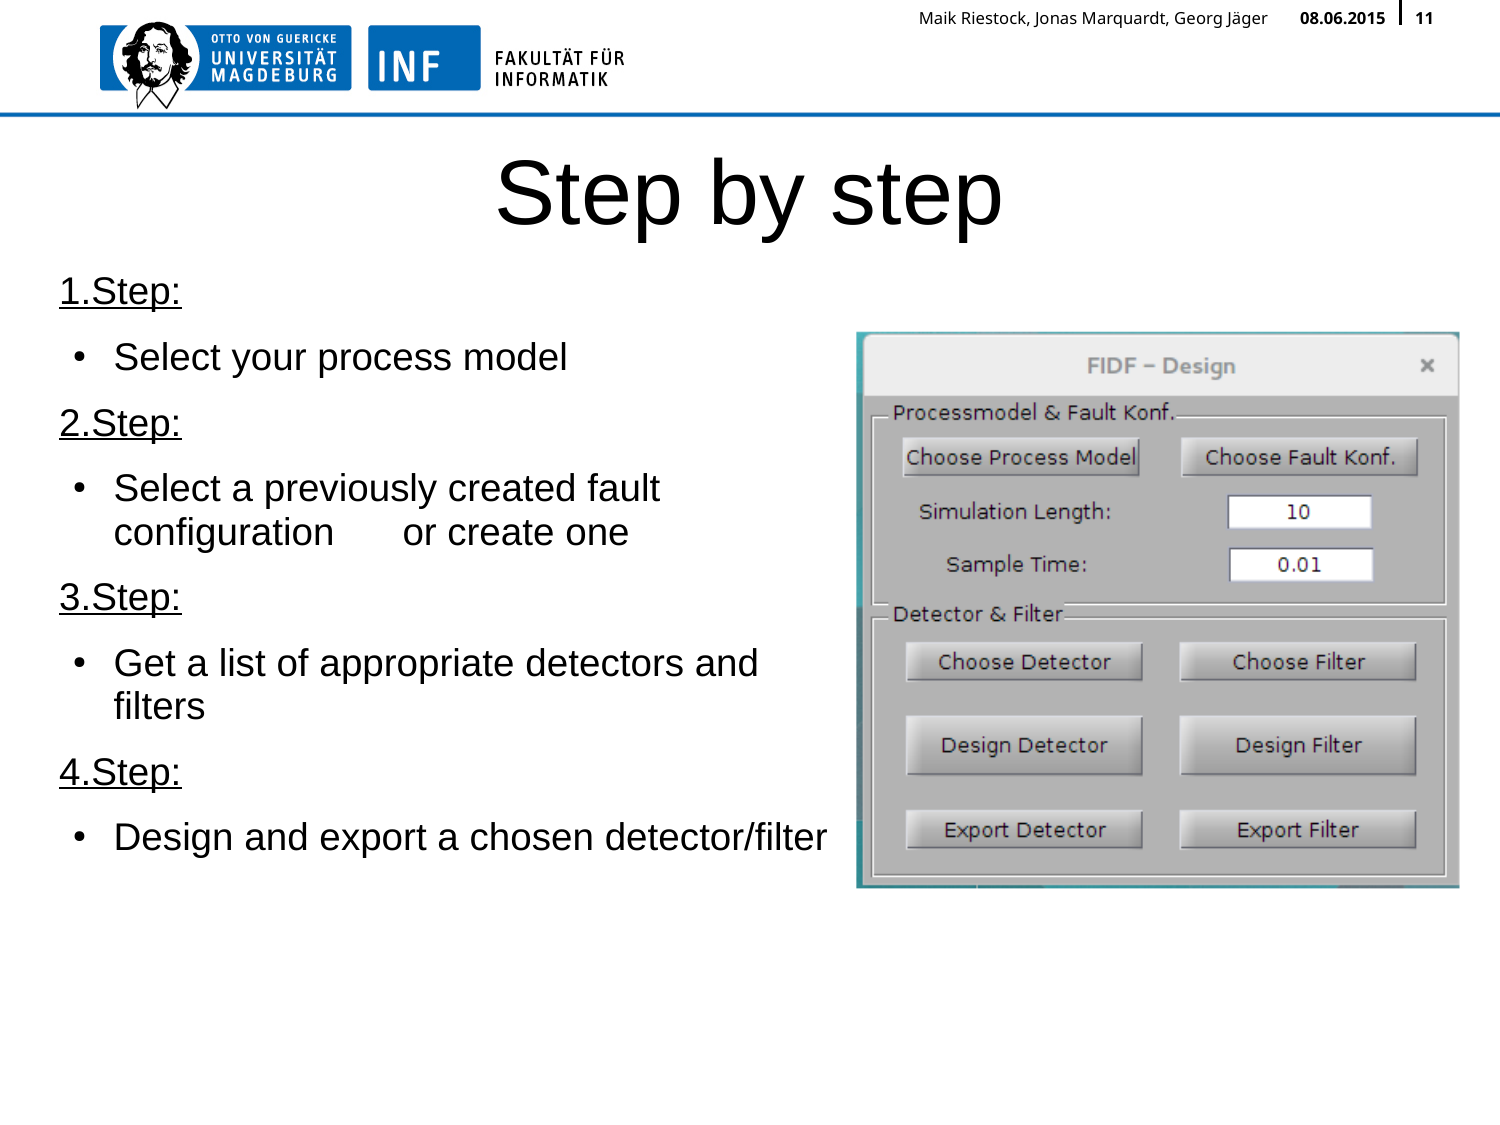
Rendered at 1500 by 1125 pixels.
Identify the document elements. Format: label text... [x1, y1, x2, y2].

title Step by step [75, 135, 1425, 251]
picture [0, 0, 1500, 1125]
list 1.Step: Select your process model 2.Step: Select a previously created fault configuration or create one 3.Step: Get a list of appropriate detectors and filters 4.Step: Design and export a chosen detector/filter [59, 270, 841, 923]
